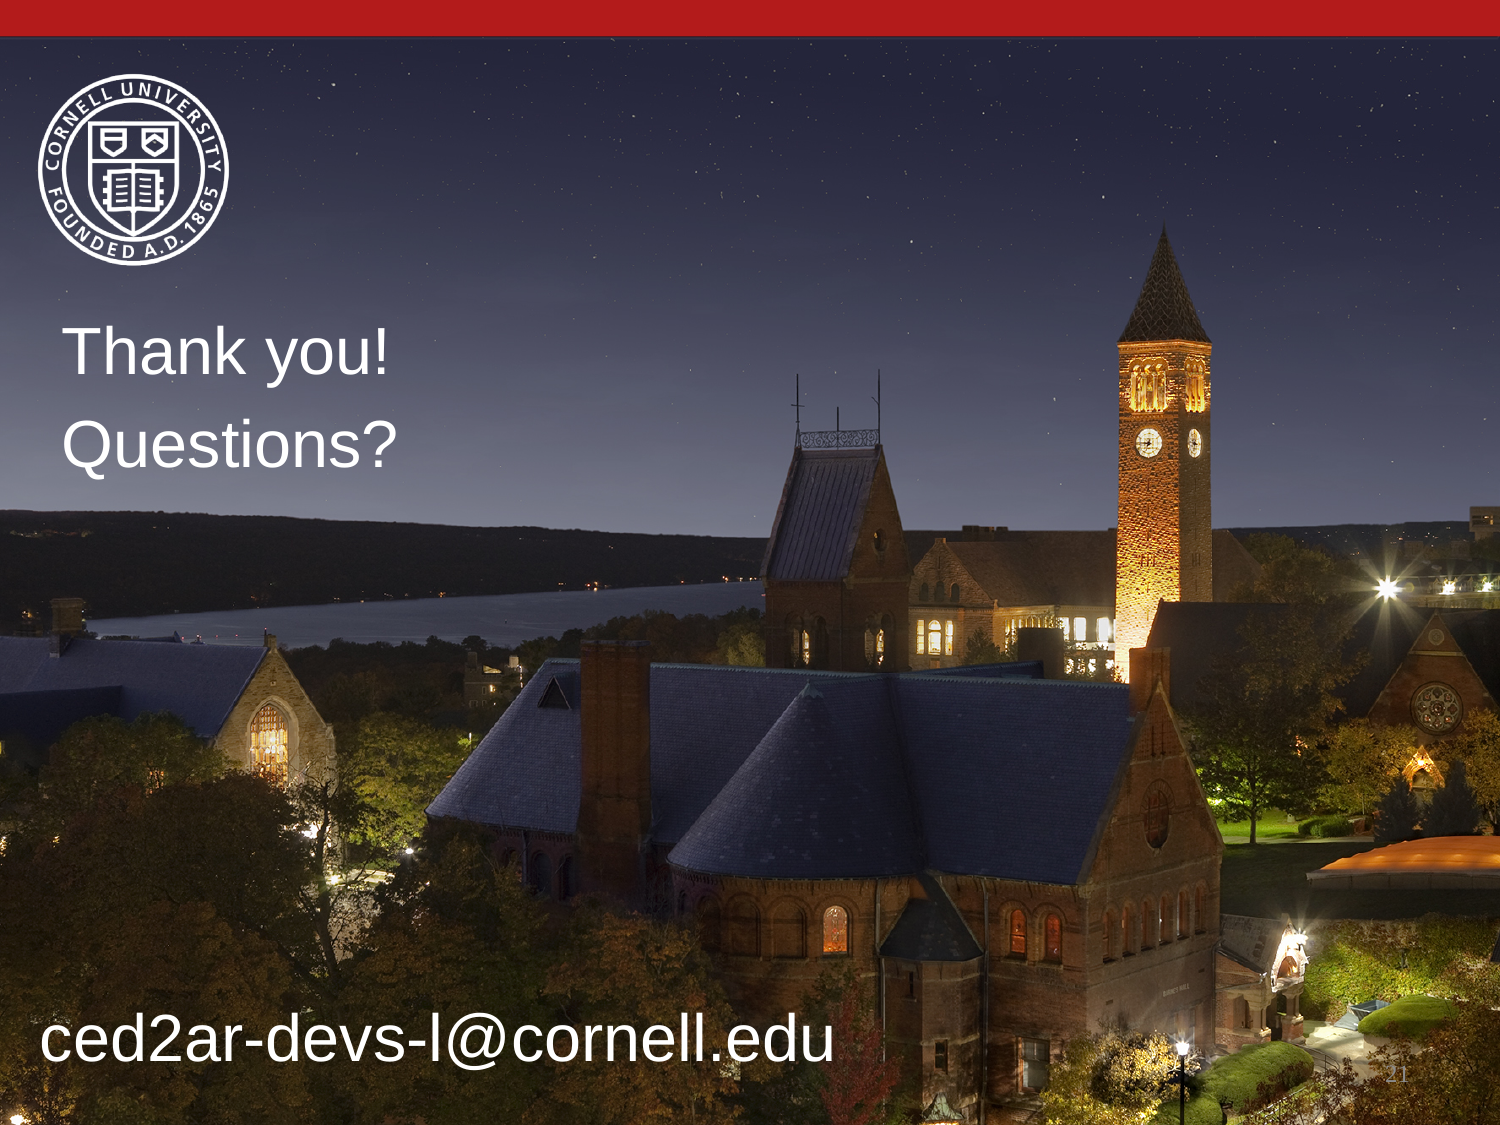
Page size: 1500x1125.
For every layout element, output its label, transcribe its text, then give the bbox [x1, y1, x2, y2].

slide_number <number> [1074, 1042, 1425, 1103]
text_box ced2ar-devs-l@cornell.edu [24, 987, 875, 1088]
list Thank you! Questions? [46, 299, 817, 525]
picture [0, 37, 1500, 1125]
